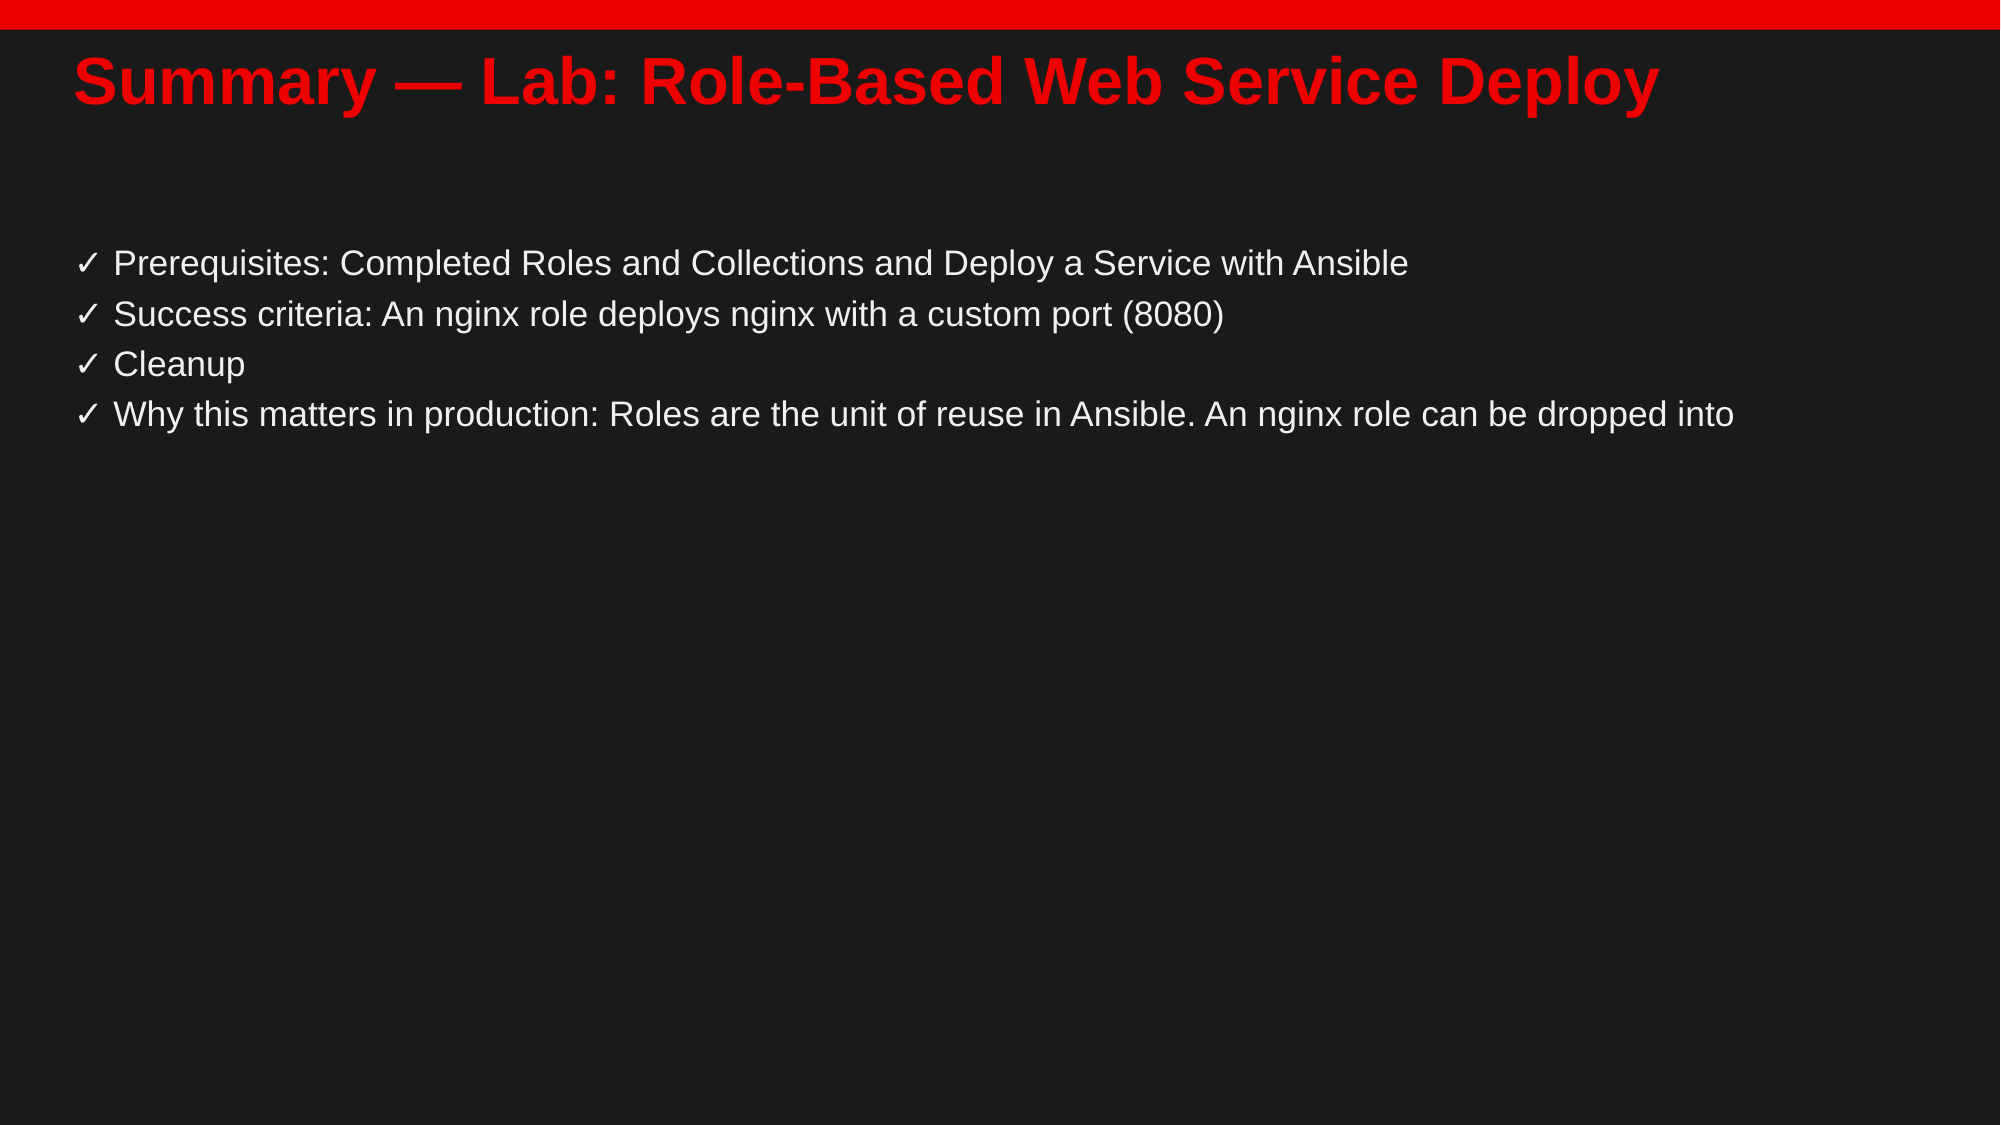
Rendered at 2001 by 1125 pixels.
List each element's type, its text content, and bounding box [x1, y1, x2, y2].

text_box [0, 0, 2001, 30]
text_box Summary — Lab: Role-Based Web Service Deploy [59, 36, 1942, 208]
text_box ✓ Prerequisites: Completed Roles and Collections and Deploy a Service with Ansible ✓ Success criteria: An nginx role deploys nginx with a custom port (8080) ✓ Cleanup ✓ Why this matters in production: Roles are the unit of reuse in Ansible. An nginx role can be dropped into [59, 236, 1942, 1037]
